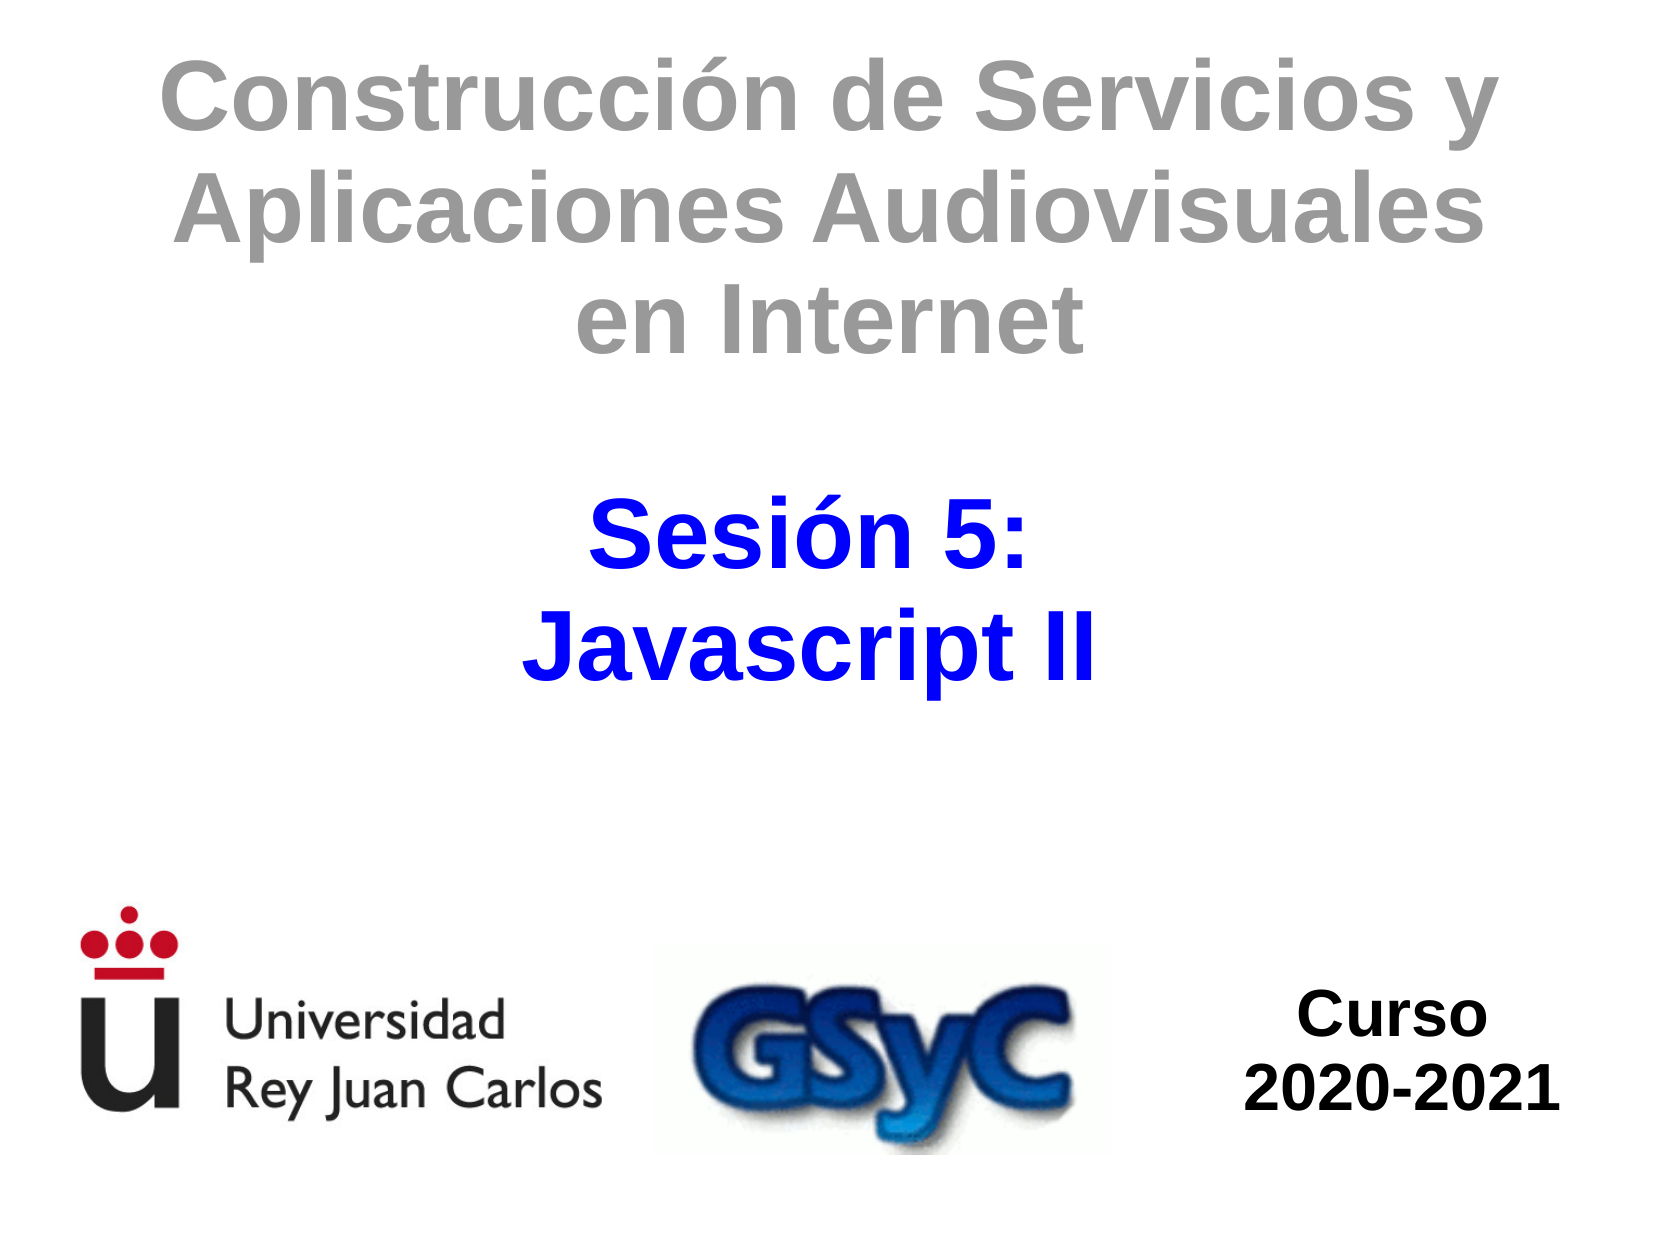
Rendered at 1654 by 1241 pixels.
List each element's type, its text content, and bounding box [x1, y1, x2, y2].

picture [653, 944, 1111, 1156]
title Construcción de Servicios y Aplicaciones Audiovisuales en Internet [144, 39, 1516, 376]
title Sesión 5: Javascript II [135, 422, 1486, 758]
picture [46, 884, 631, 1141]
title Curso 2020-2021 [1200, 975, 1606, 1126]
